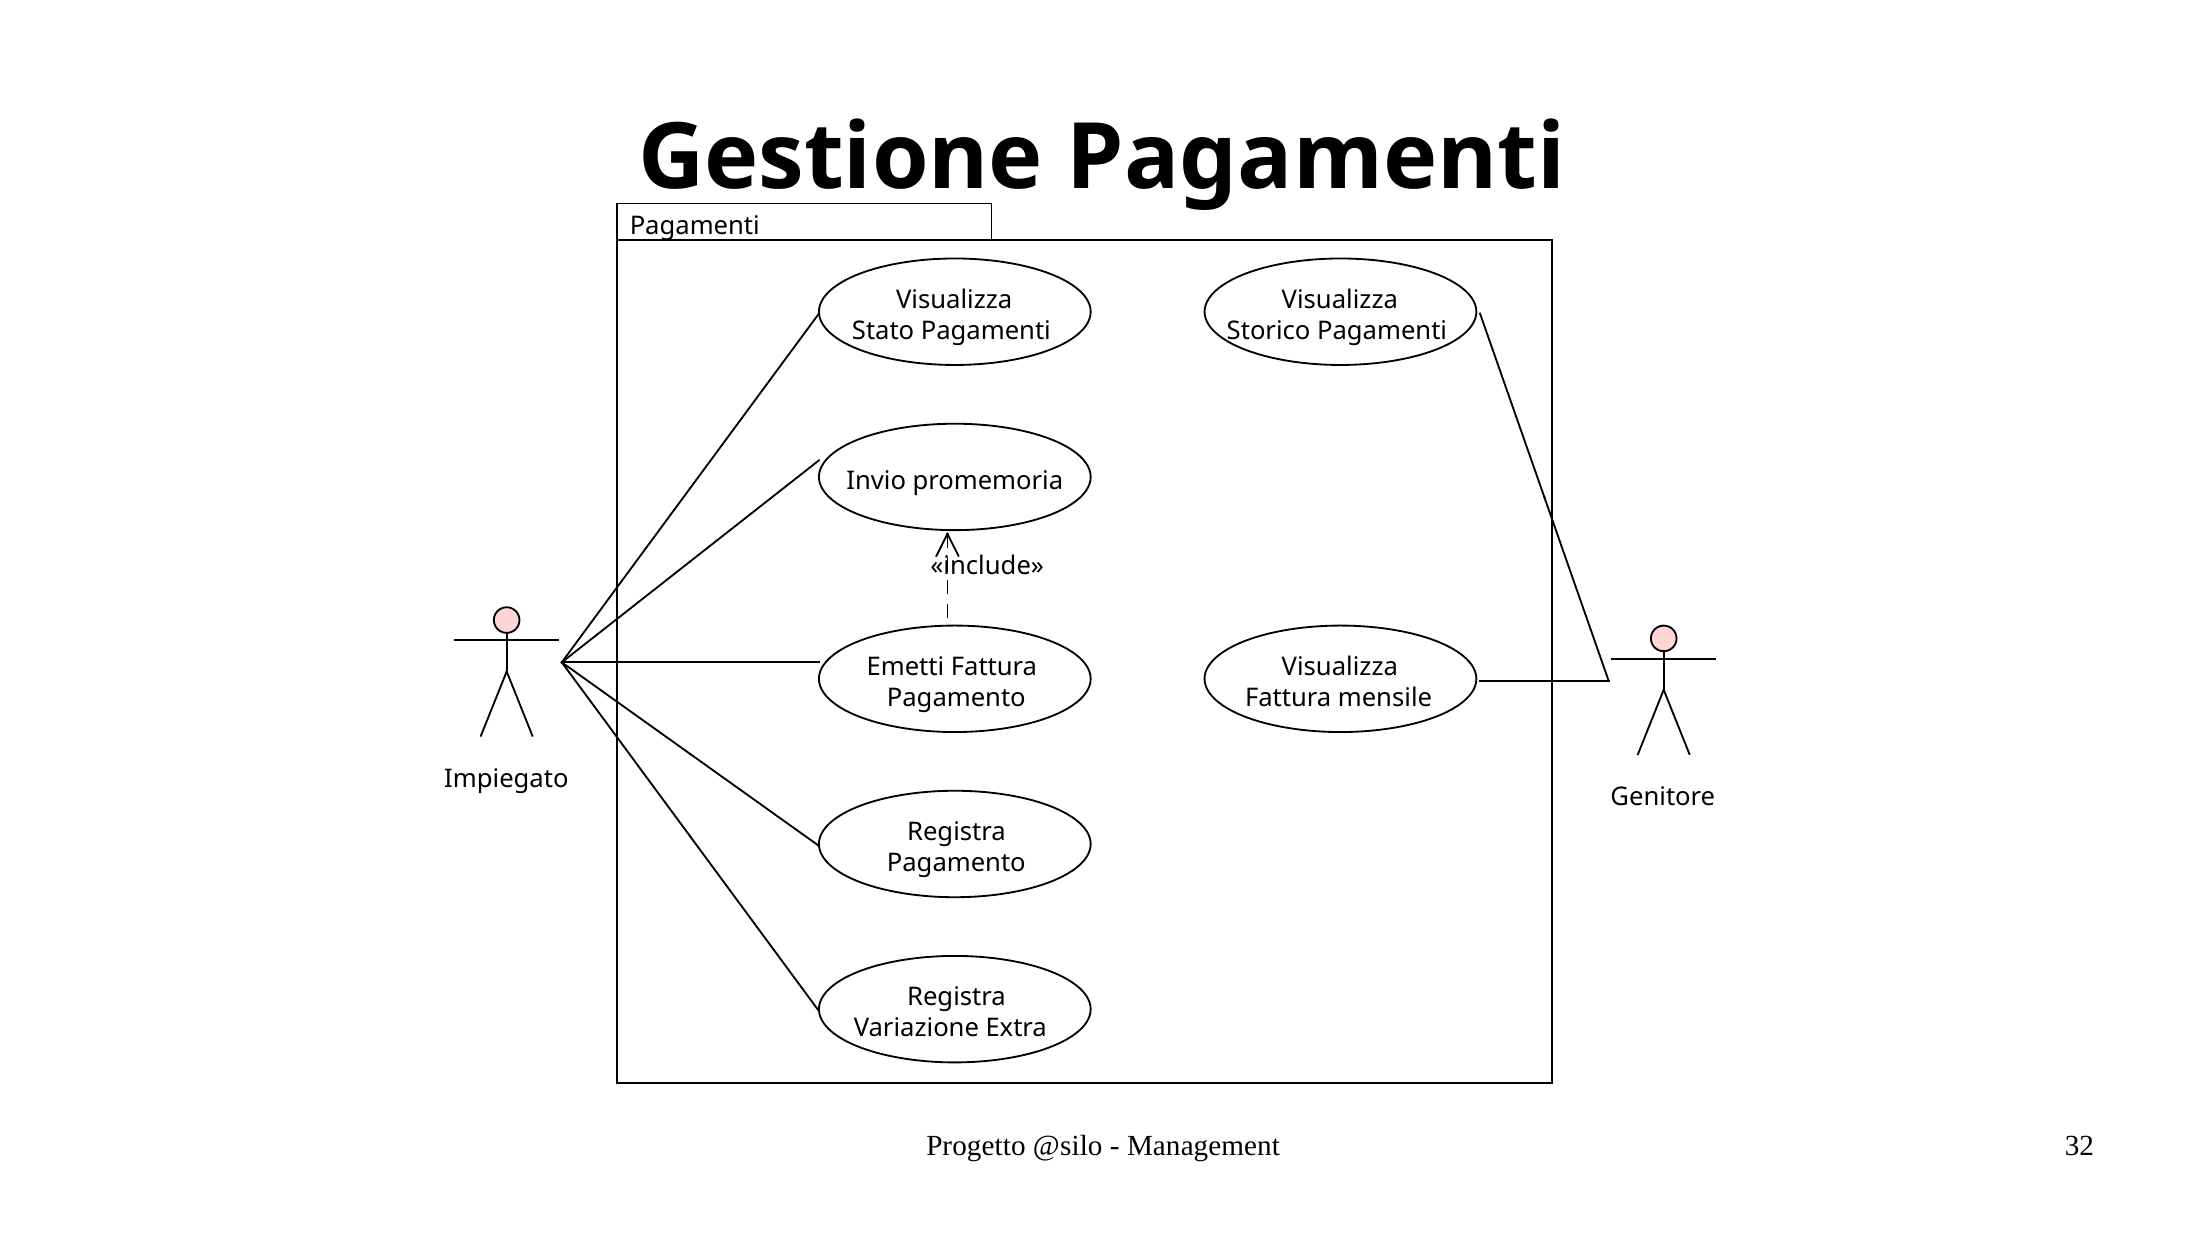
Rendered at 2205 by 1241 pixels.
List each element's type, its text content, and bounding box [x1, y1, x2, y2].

picture [340, 165, 1794, 1123]
title Gestione Pagamenti [110, 49, 2095, 257]
